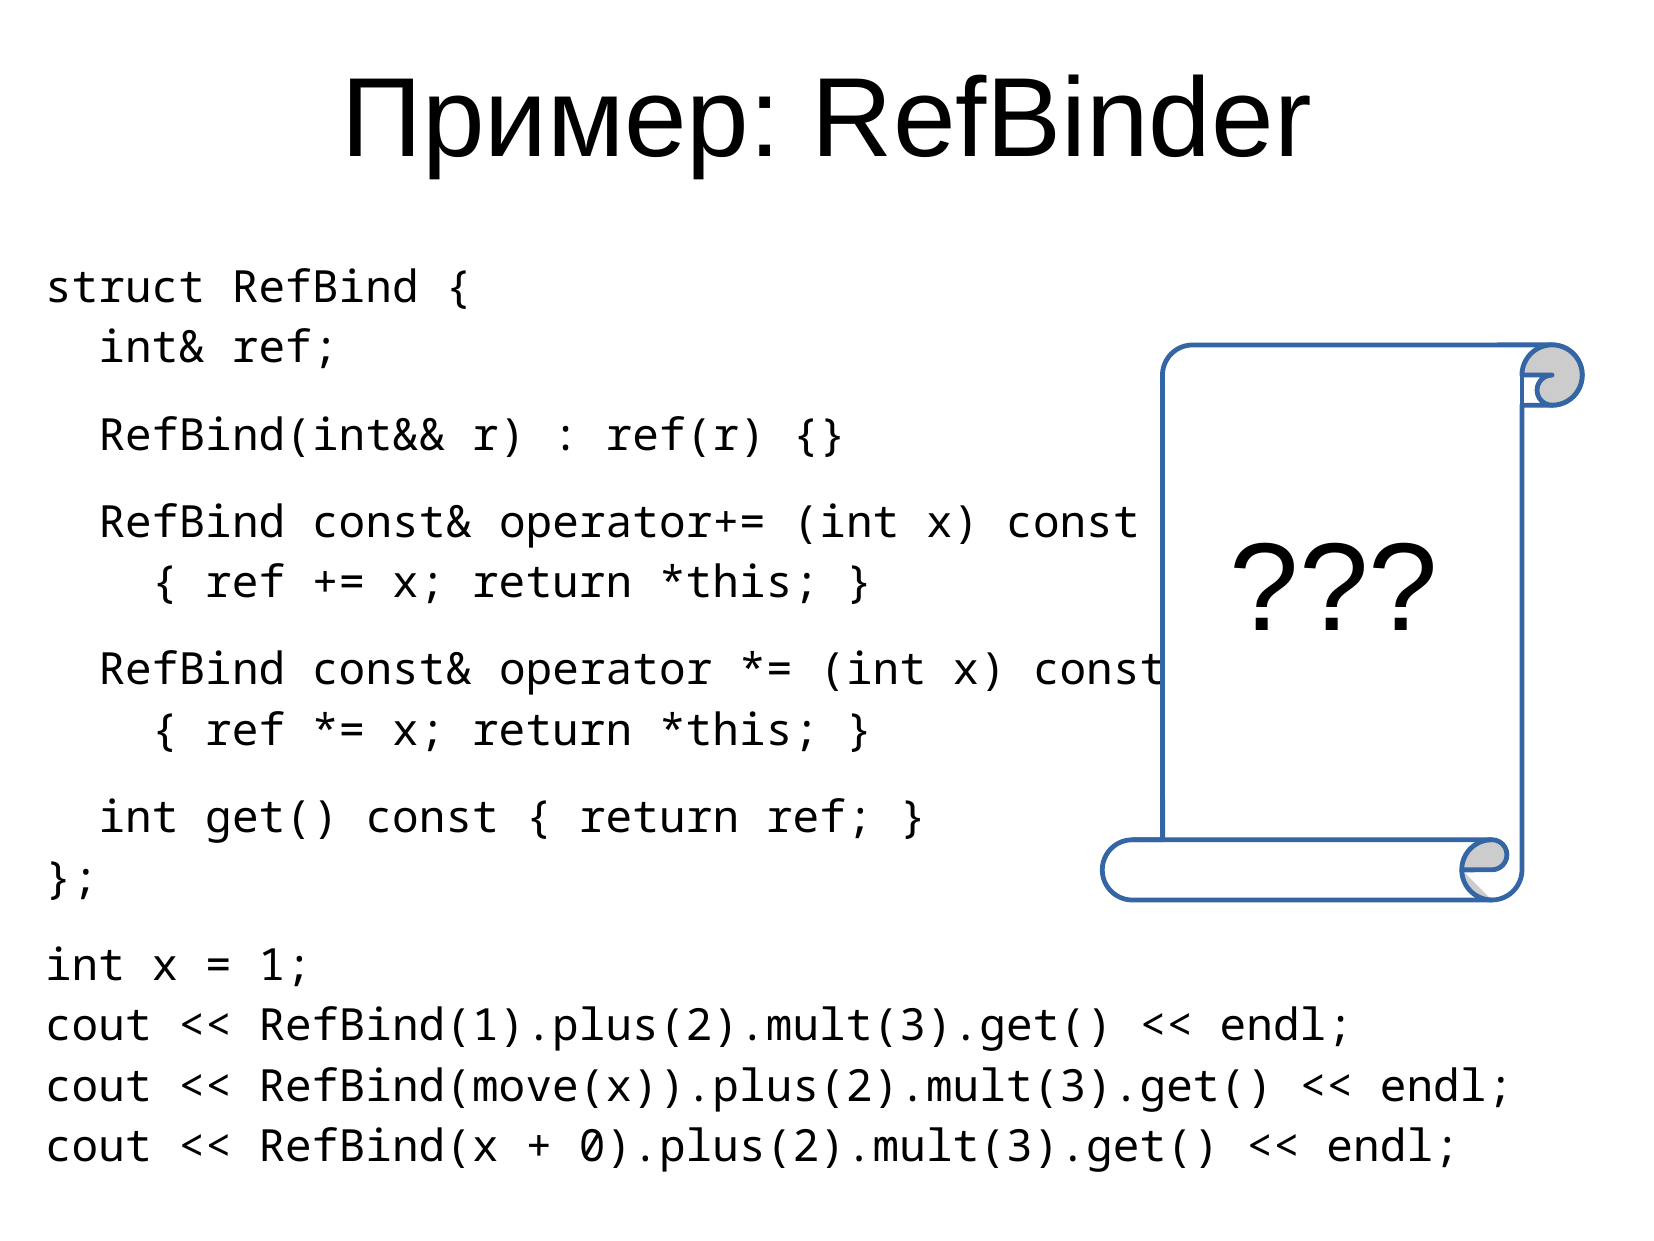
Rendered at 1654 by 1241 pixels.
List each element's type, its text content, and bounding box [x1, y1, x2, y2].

title Пример: RefBinder [82, 13, 1571, 222]
text_box [1102, 344, 1583, 901]
list struct RefBind { int& ref; RefBind(int&& r) : ref(r) {} RefBind const& operator+= (int x) const { ref += x; return *this; } RefBind const& operator *= (int x) const { ref *= x; return *this; } int get() const { return ref; } }; int x = 1; cout << RefBind(1).plus(2).mult(3).get() << endl; cout << RefBind(move(x)).plus(2).mult(3).get() << endl; cout << RefBind(x + 0).plus(2).mult(3).get() << endl; [45, 255, 1583, 1186]
text_box ??? [1215, 510, 1471, 665]
